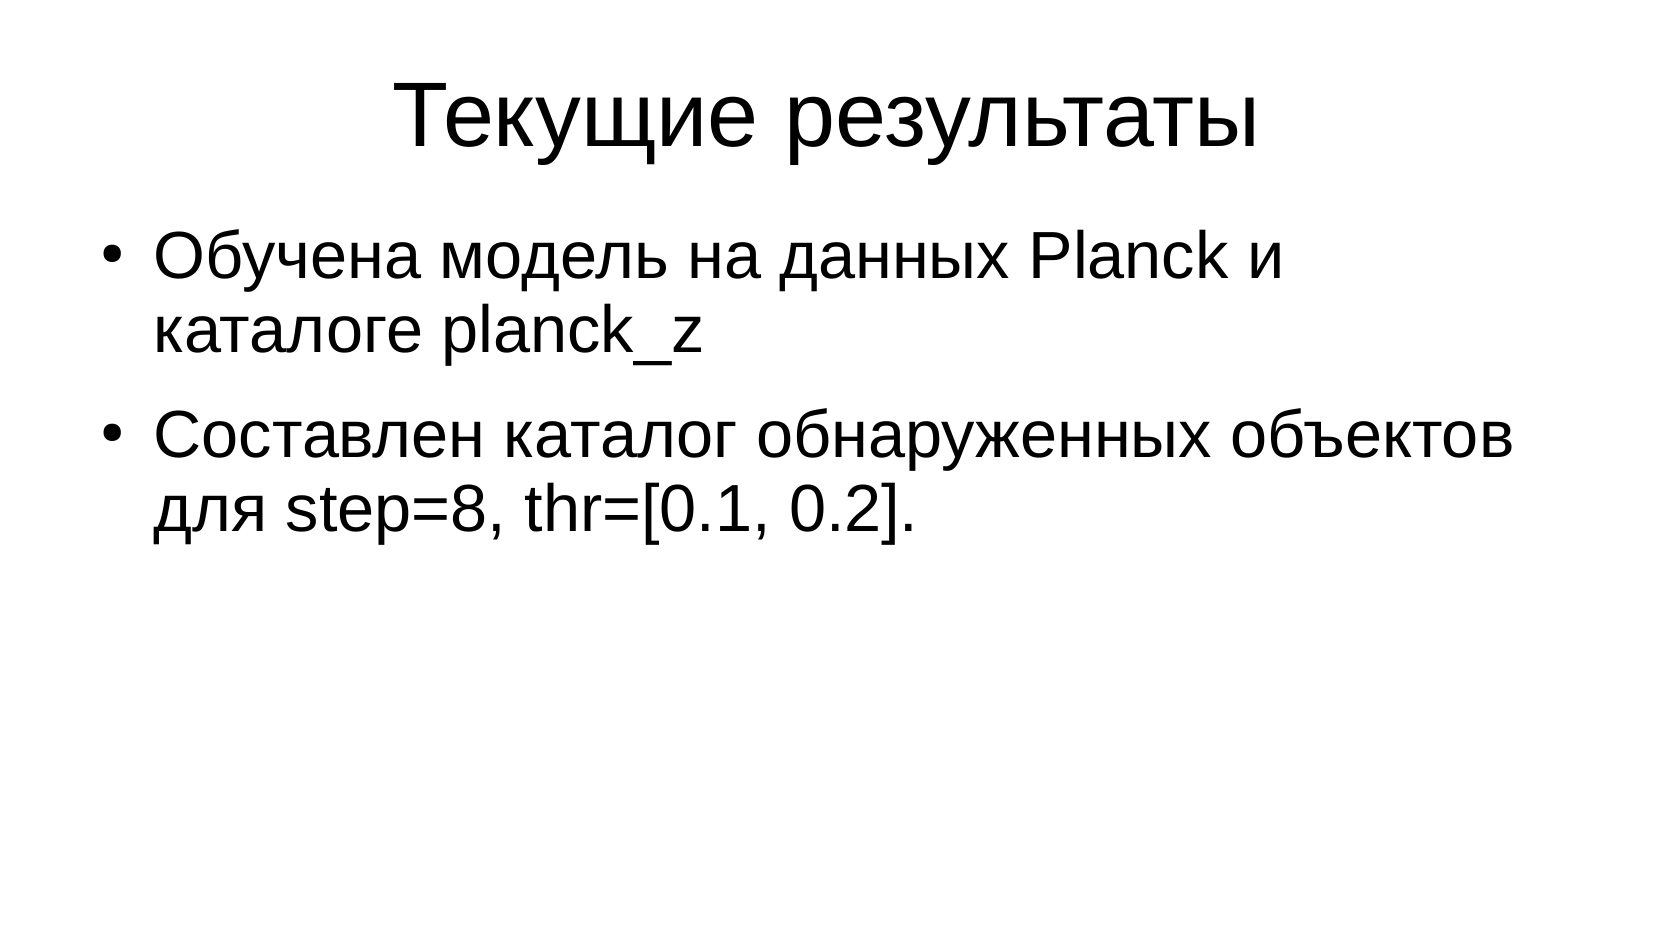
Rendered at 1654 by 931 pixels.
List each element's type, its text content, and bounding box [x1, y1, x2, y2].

title Текущие результаты [82, 37, 1571, 193]
list Обучена модель на данных Planck и каталоге planck_z Составлен каталог обнаруженных объектов для step=8, thr=[0.1, 0.2]. [82, 217, 1571, 758]
